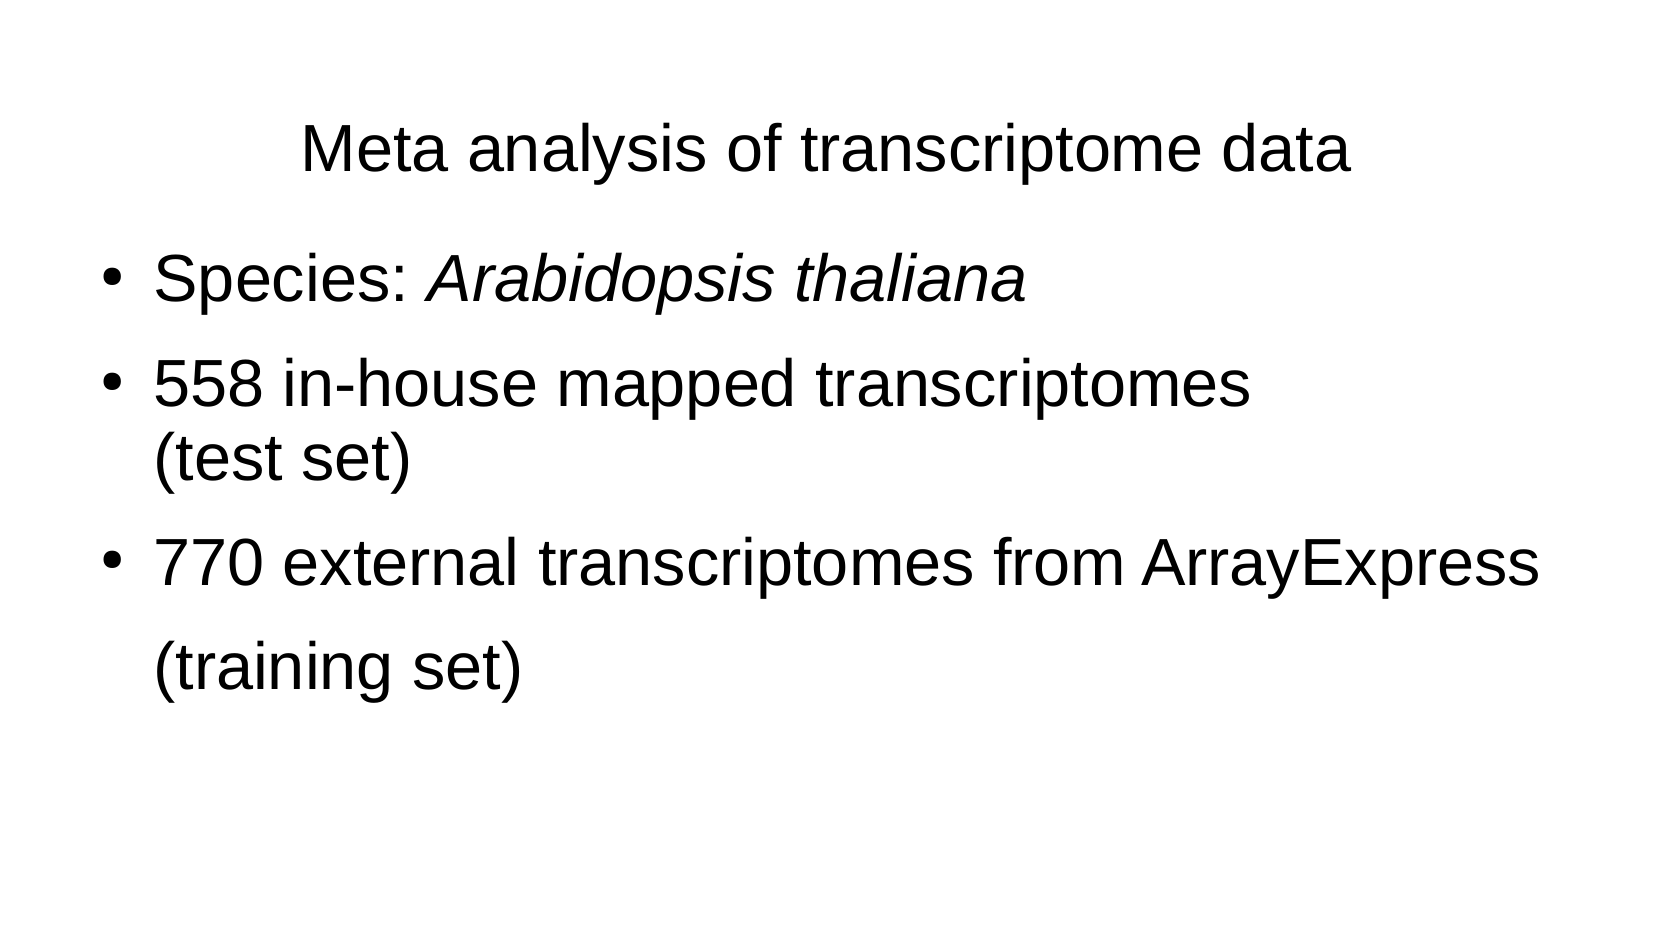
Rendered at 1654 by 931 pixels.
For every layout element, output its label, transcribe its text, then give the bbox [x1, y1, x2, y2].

title Meta analysis of transcriptome data [82, 70, 1571, 227]
list Species: Arabidopsis thaliana 558 in-house mapped transcriptomes (test set) 770 external transcriptomes from ArrayExpress (training set) [82, 241, 1571, 781]
